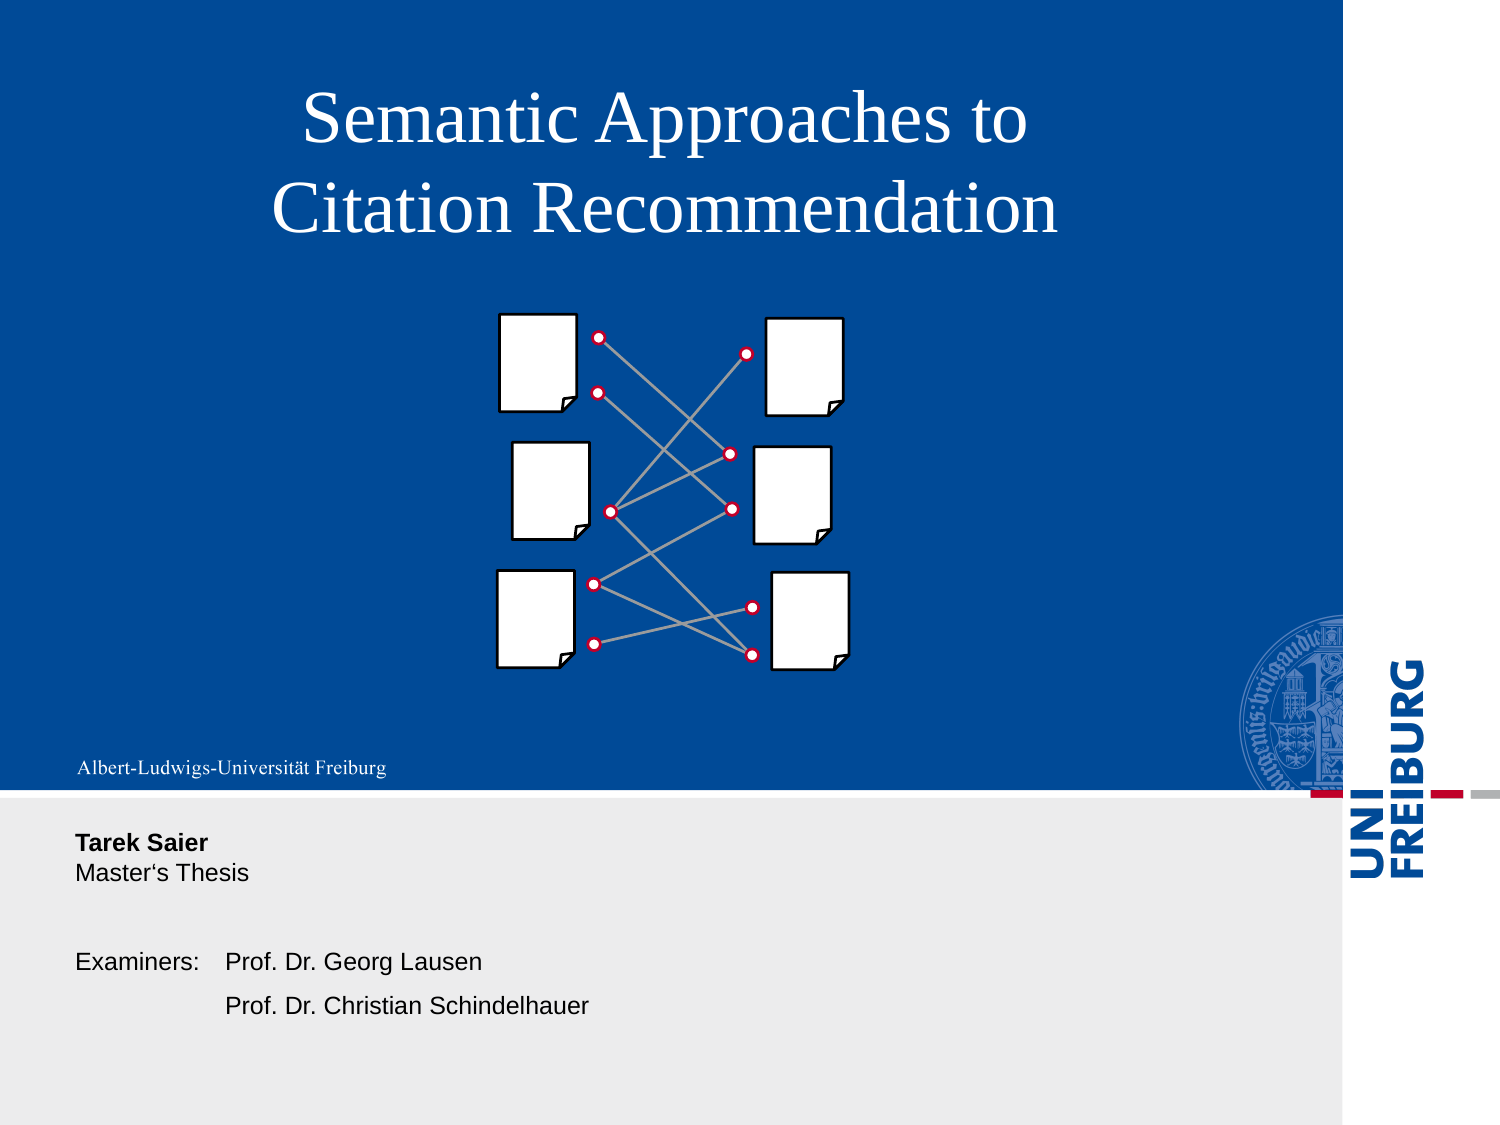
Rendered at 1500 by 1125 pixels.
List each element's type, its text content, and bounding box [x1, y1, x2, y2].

text_box Tarek Saier Master‘s Thesis Examiners: Prof. Dr. Georg Lausen Prof. Dr. Christian Schindelhauer [75, 826, 1241, 1021]
picture [0, 0, 1500, 878]
title Semantic Approaches to Citation Recommendation [64, 57, 1282, 259]
